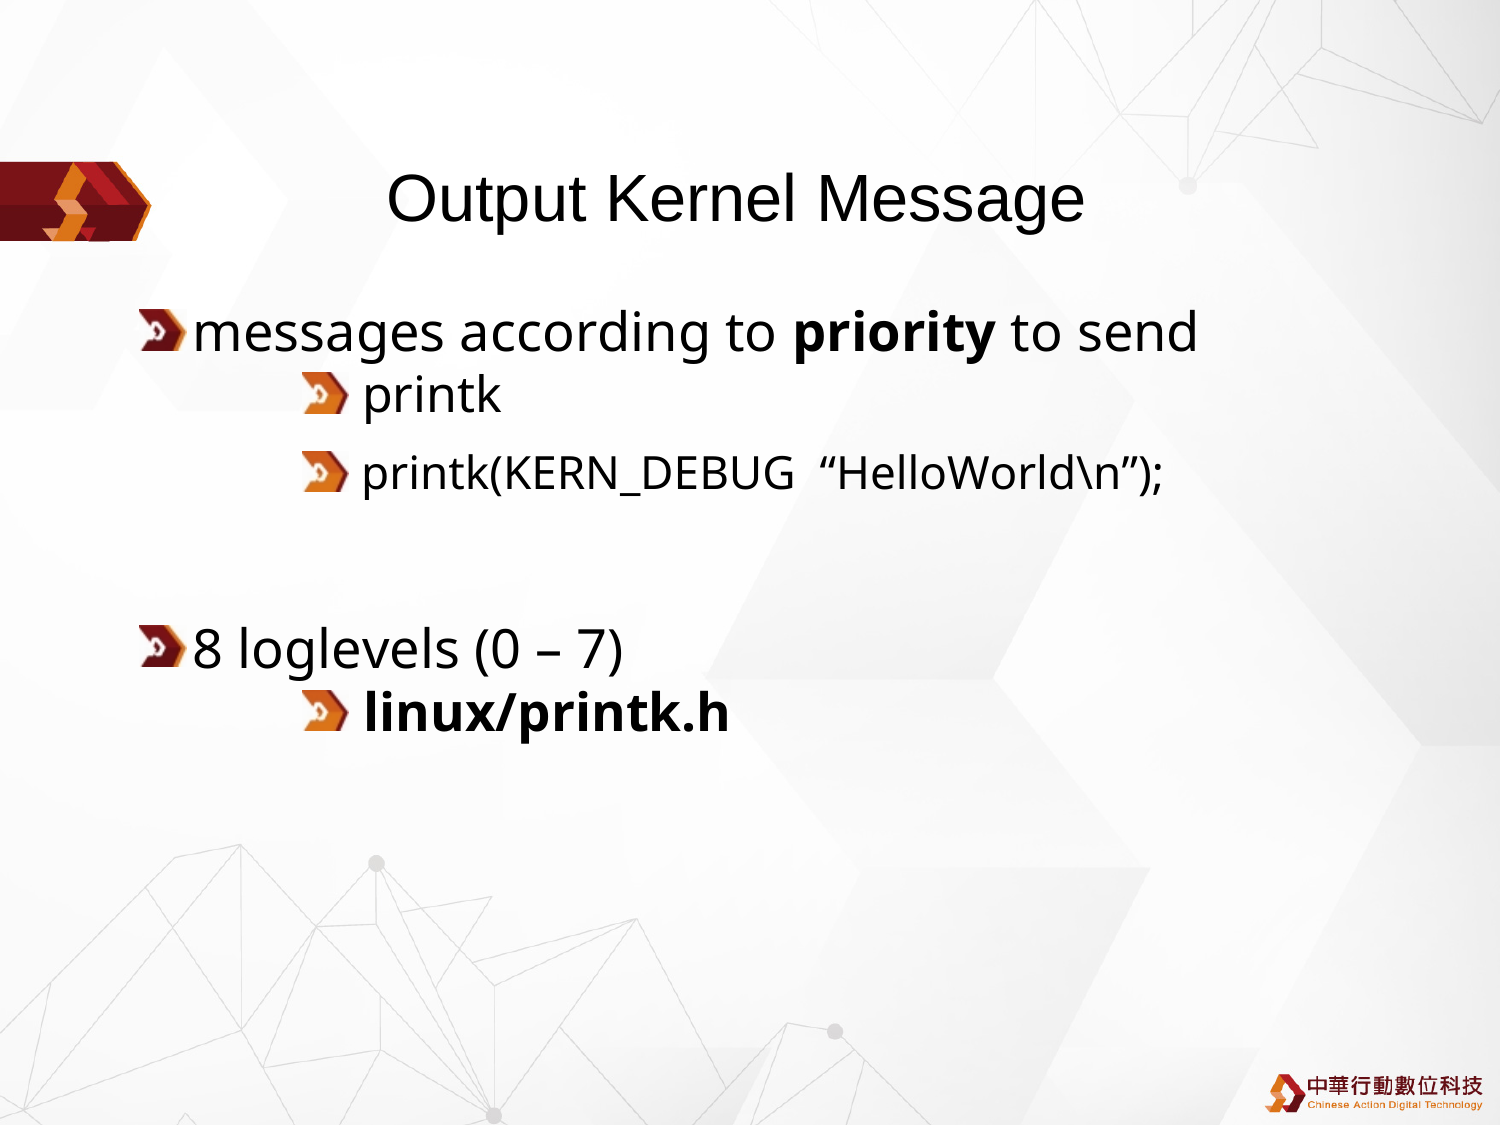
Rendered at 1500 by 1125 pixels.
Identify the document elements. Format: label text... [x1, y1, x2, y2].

picture [0, 0, 1500, 1125]
title Output Kernel Message [107, 89, 1367, 243]
list messages according to priority to send printk printk(KERN_DEBUG “HelloWorld\n”); 8 loglevels (0 – 7) linux/printk.h [107, 290, 1425, 943]
